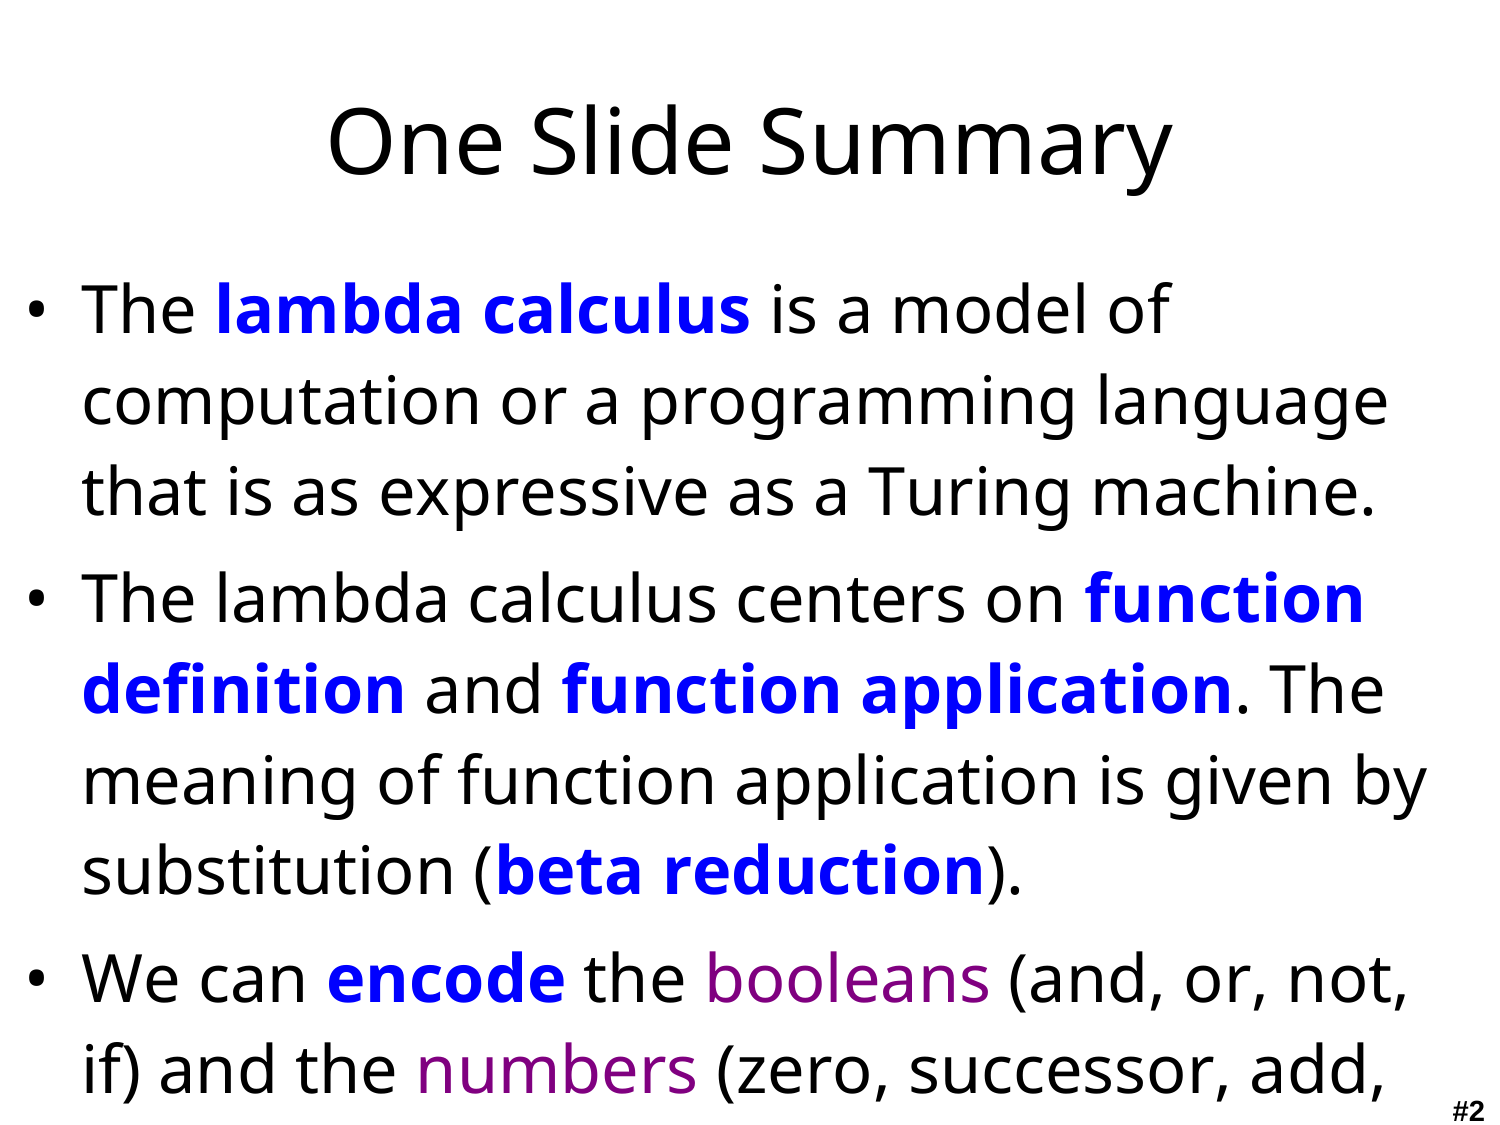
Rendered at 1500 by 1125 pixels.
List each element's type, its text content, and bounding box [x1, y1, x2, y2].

title One Slide Summary [24, 45, 1476, 233]
list The lambda calculus is a model of computation or a programming language that is as expressive as a Turing machine. The lambda calculus centers on function definition and function application. The meaning of function application is given by substitution (beta reduction). We can encode the booleans (and, or, not, if) and the numbers (zero, successor, add, multiply, equality, looping) via lambdas. [24, 262, 1476, 1101]
